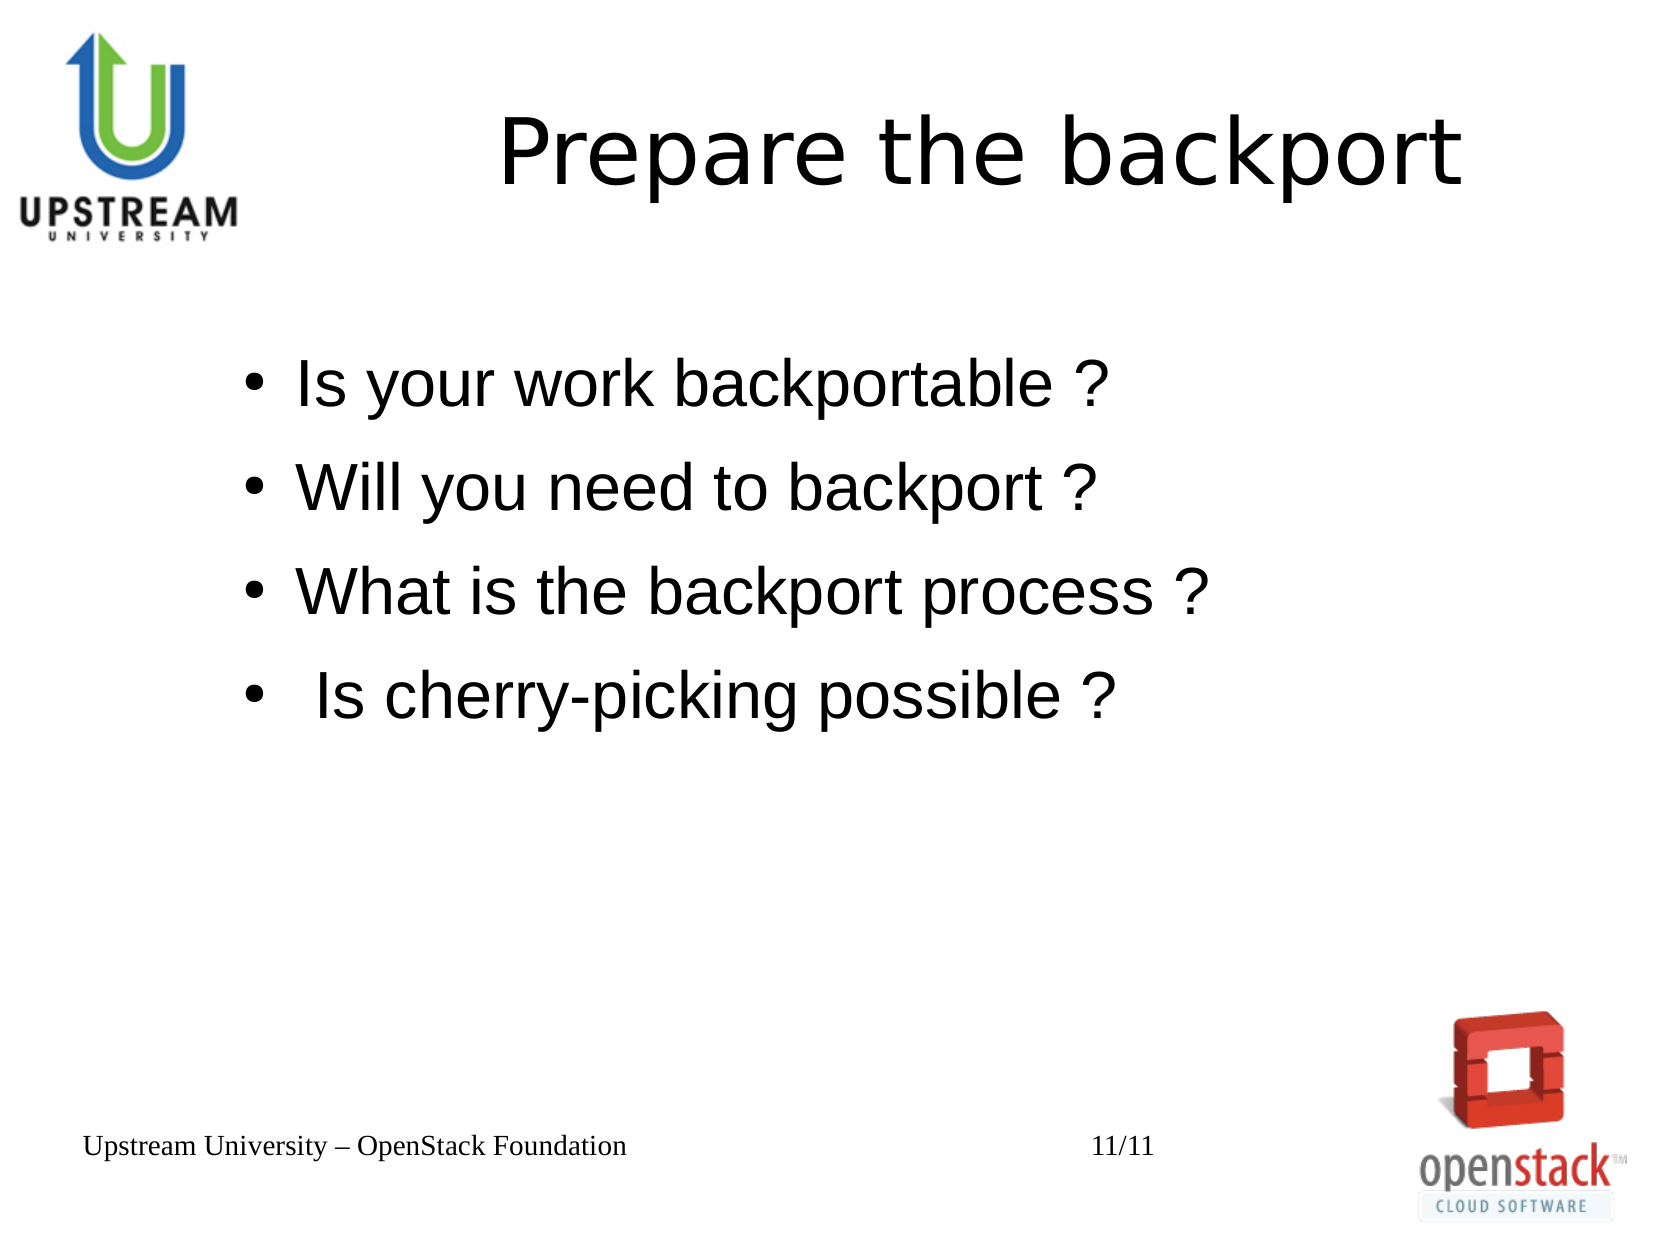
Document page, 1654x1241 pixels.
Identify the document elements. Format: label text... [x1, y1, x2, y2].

list Is your work backportable ? Will you need to backport ? What is the backport process ? Is cherry-picking possible ? [225, 345, 1471, 1066]
picture [1385, 983, 1654, 1241]
title Prepare the backport [390, 49, 1571, 257]
picture [0, 0, 252, 269]
